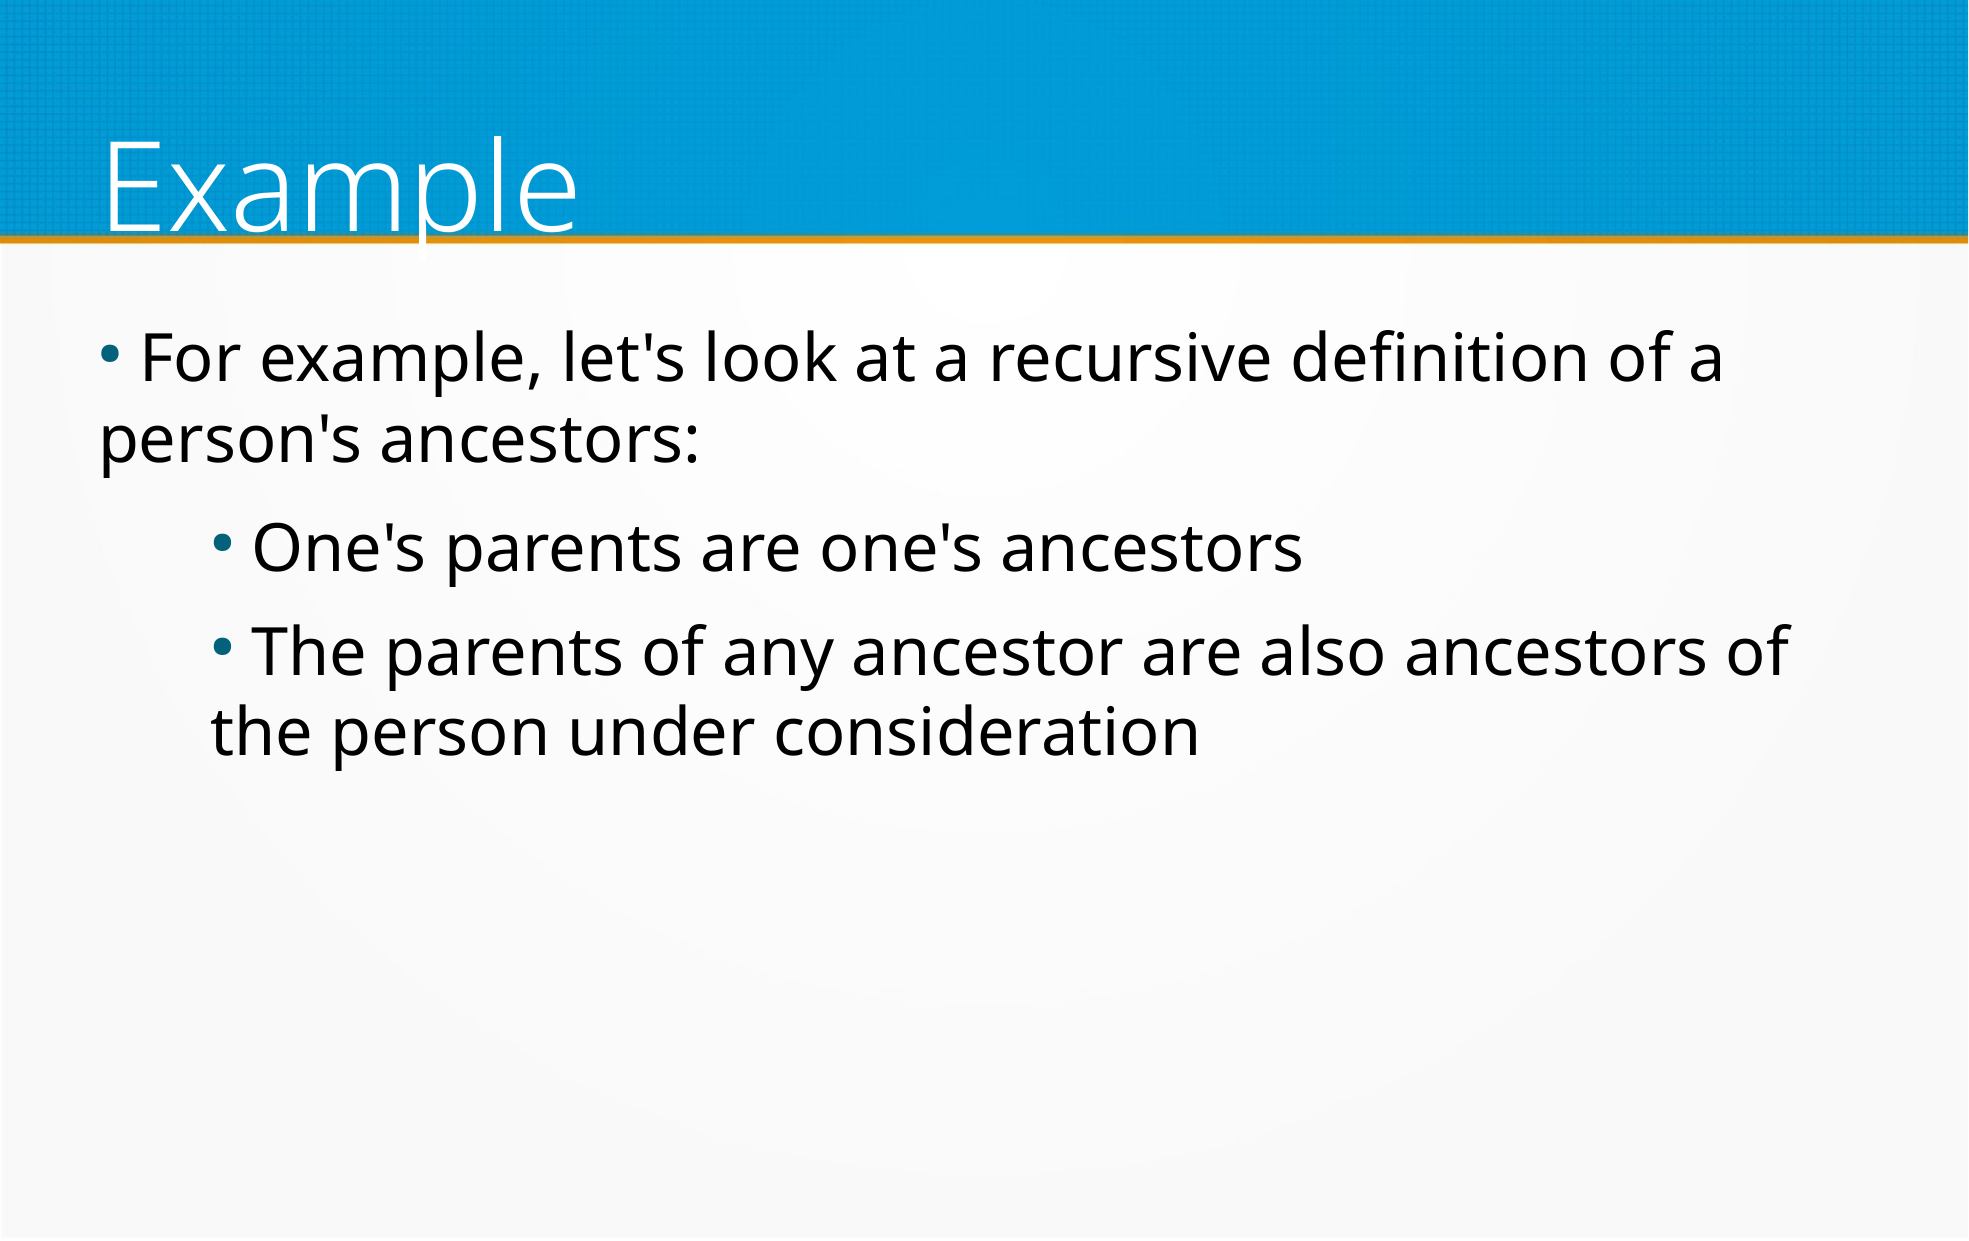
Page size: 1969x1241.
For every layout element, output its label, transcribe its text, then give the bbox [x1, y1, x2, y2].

title Example [98, 49, 1870, 257]
picture [0, 233, 1969, 1241]
list For example, let's look at a recursive definition of a person's ancestors: One's parents are one's ancestors The parents of any ancestor are also ancestors of the person under consideration [98, 315, 1860, 1156]
